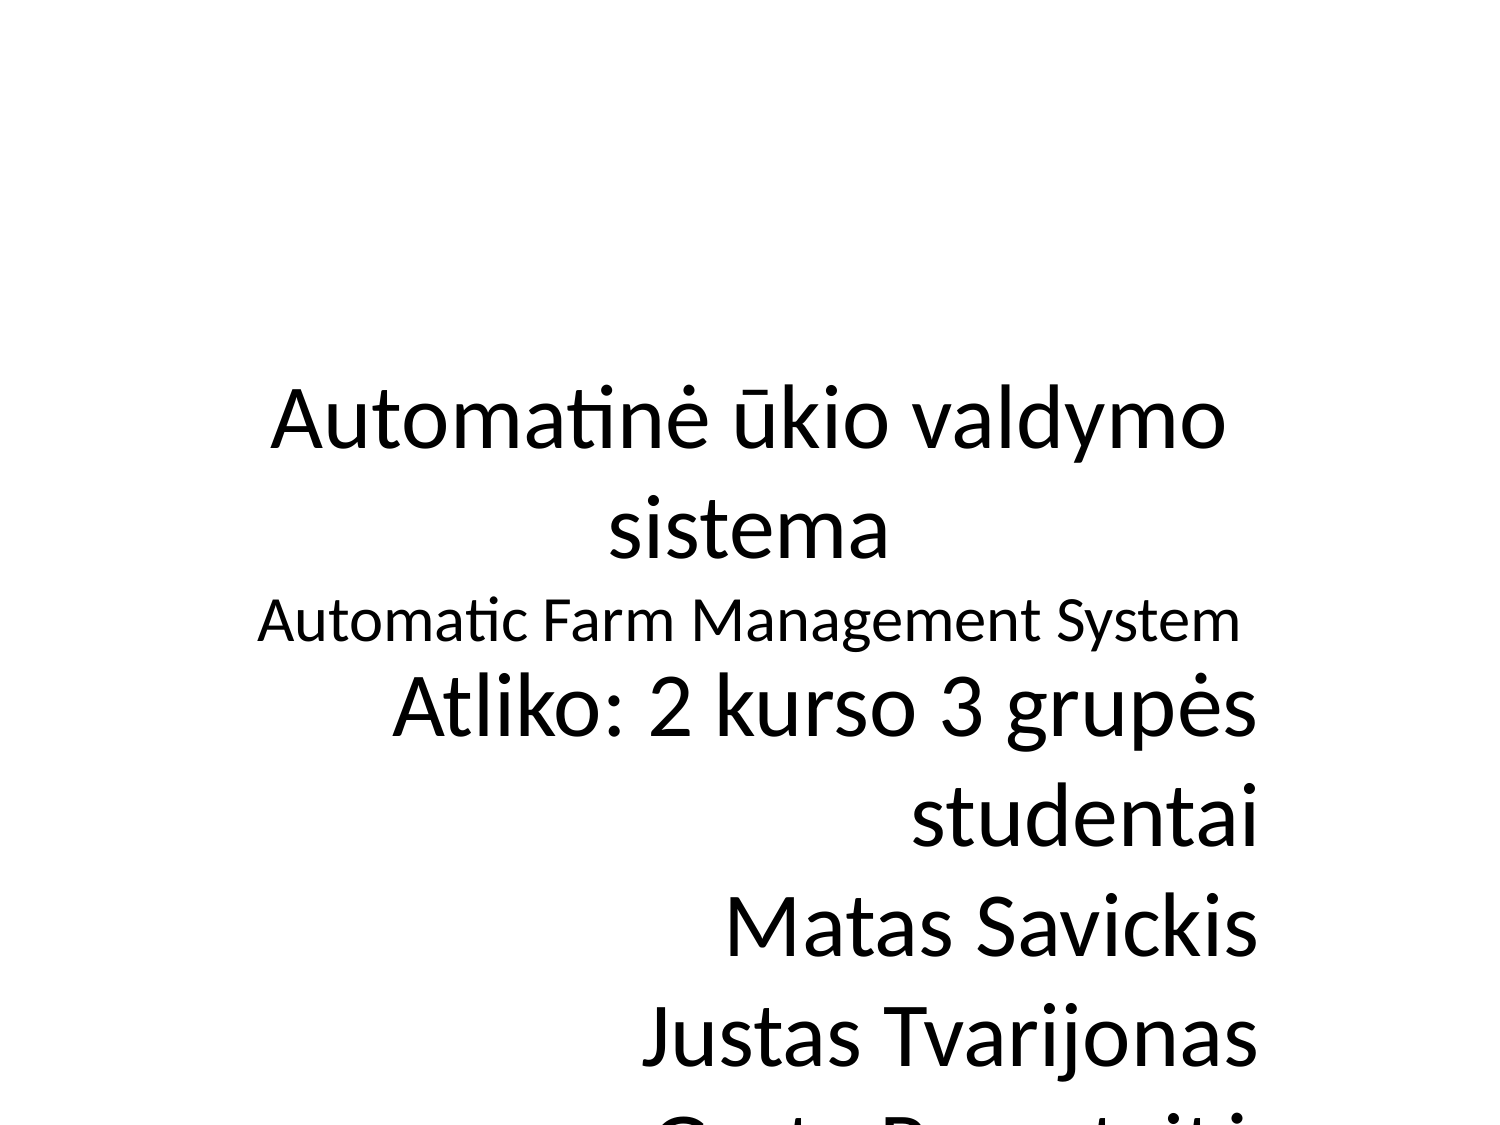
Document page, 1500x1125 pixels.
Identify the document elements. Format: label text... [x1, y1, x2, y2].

subtitle Atliko: 2 kurso 3 grupės studentai Matas Savickis Justas Tvarijonas Greta Pyrantaitė Rytautas Kvašinskas Darbo vadovas: Karolis Perauskas, Doc., Dr. [225, 637, 1275, 925]
title Automatinė ūkio valdymo sistema Automatic Farm Management System [112, 349, 1388, 591]
